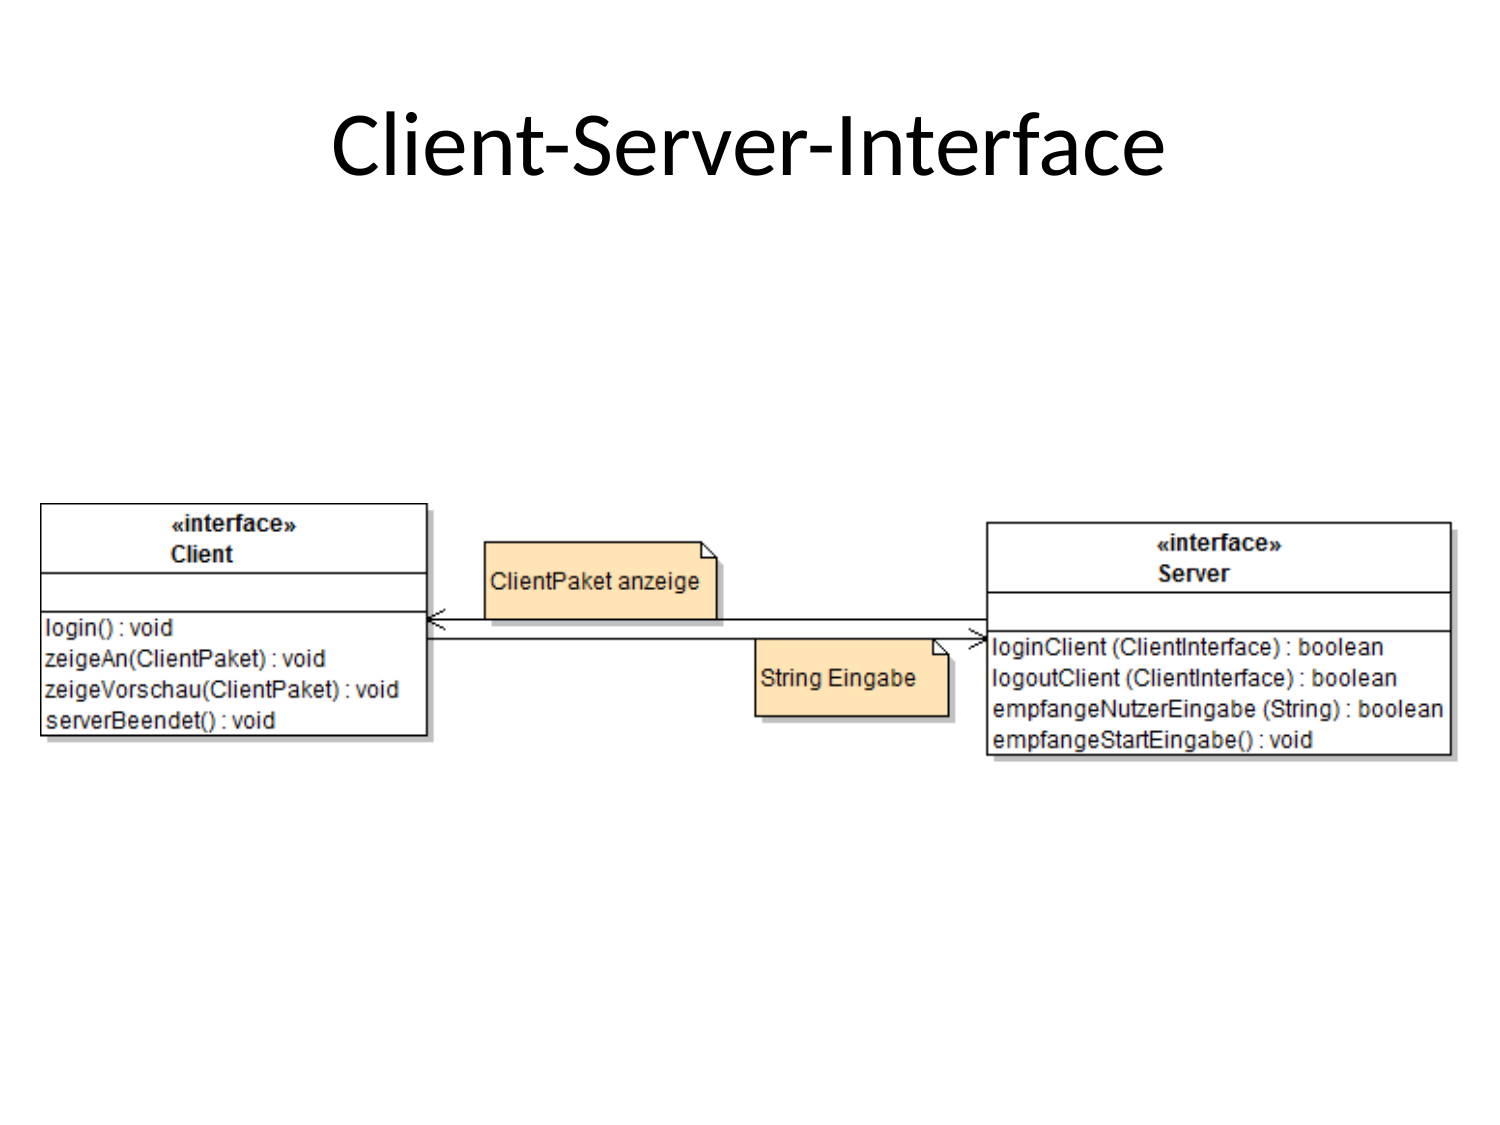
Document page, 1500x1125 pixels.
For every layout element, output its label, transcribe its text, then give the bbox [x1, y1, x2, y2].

title Client-Server-Interface [75, 45, 1426, 233]
picture [40, 503, 1460, 764]
